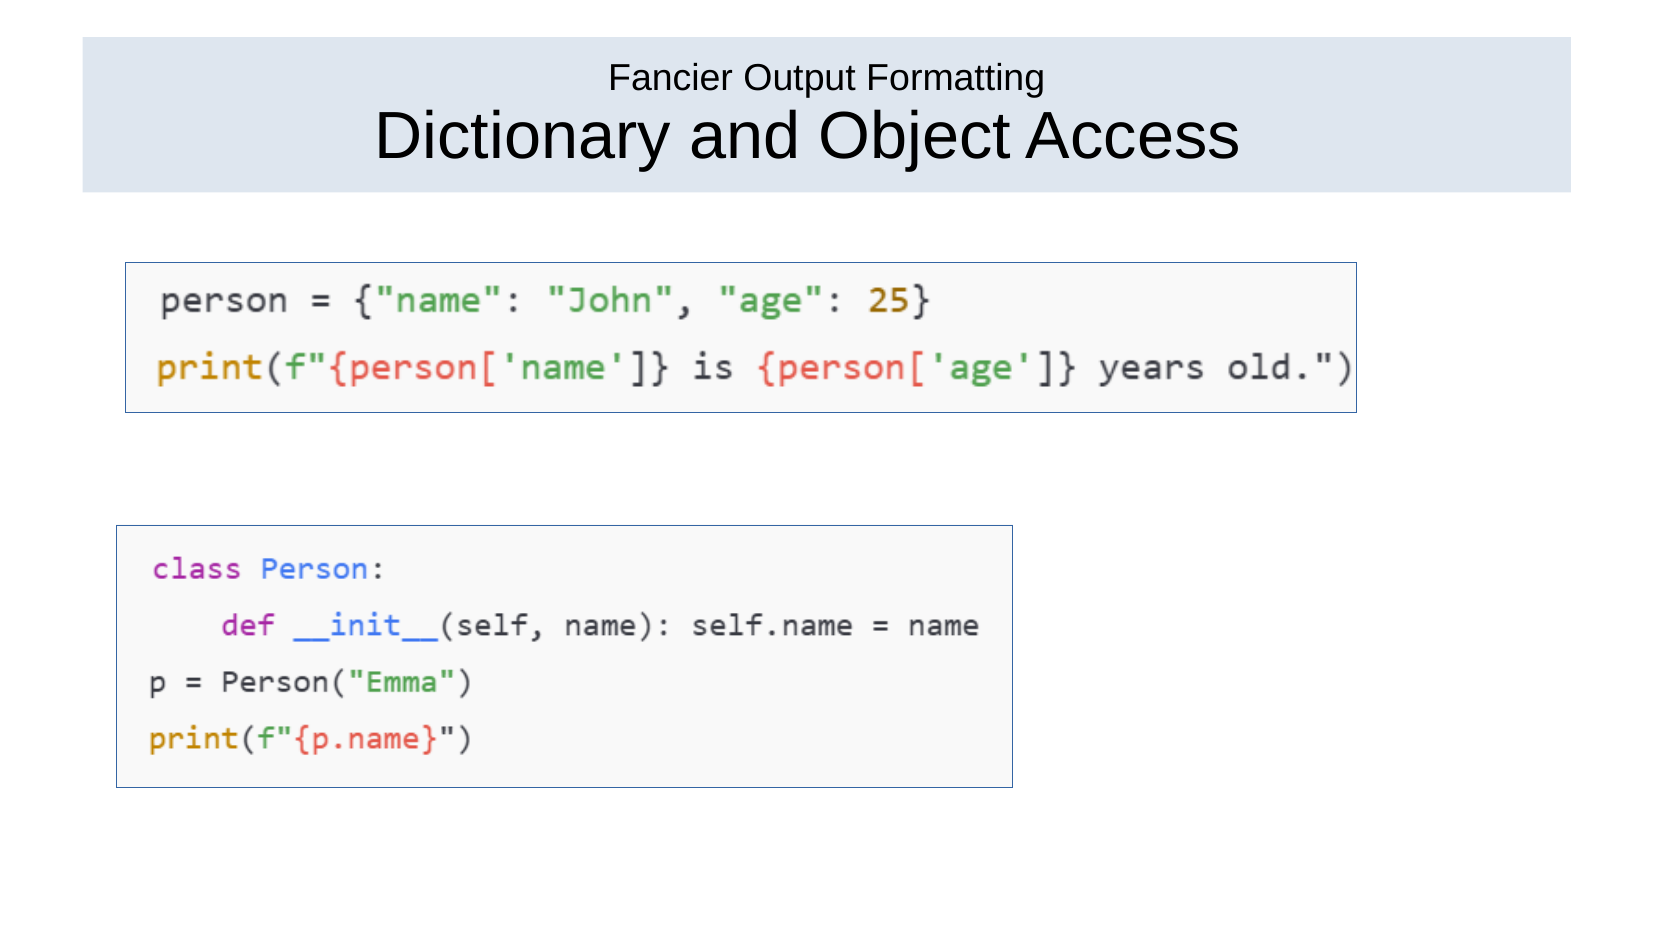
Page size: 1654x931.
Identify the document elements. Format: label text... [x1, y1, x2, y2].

picture [125, 262, 1357, 413]
title Fancier Output Formatting Dictionary and Object Access [82, 37, 1571, 193]
picture [116, 524, 1013, 788]
